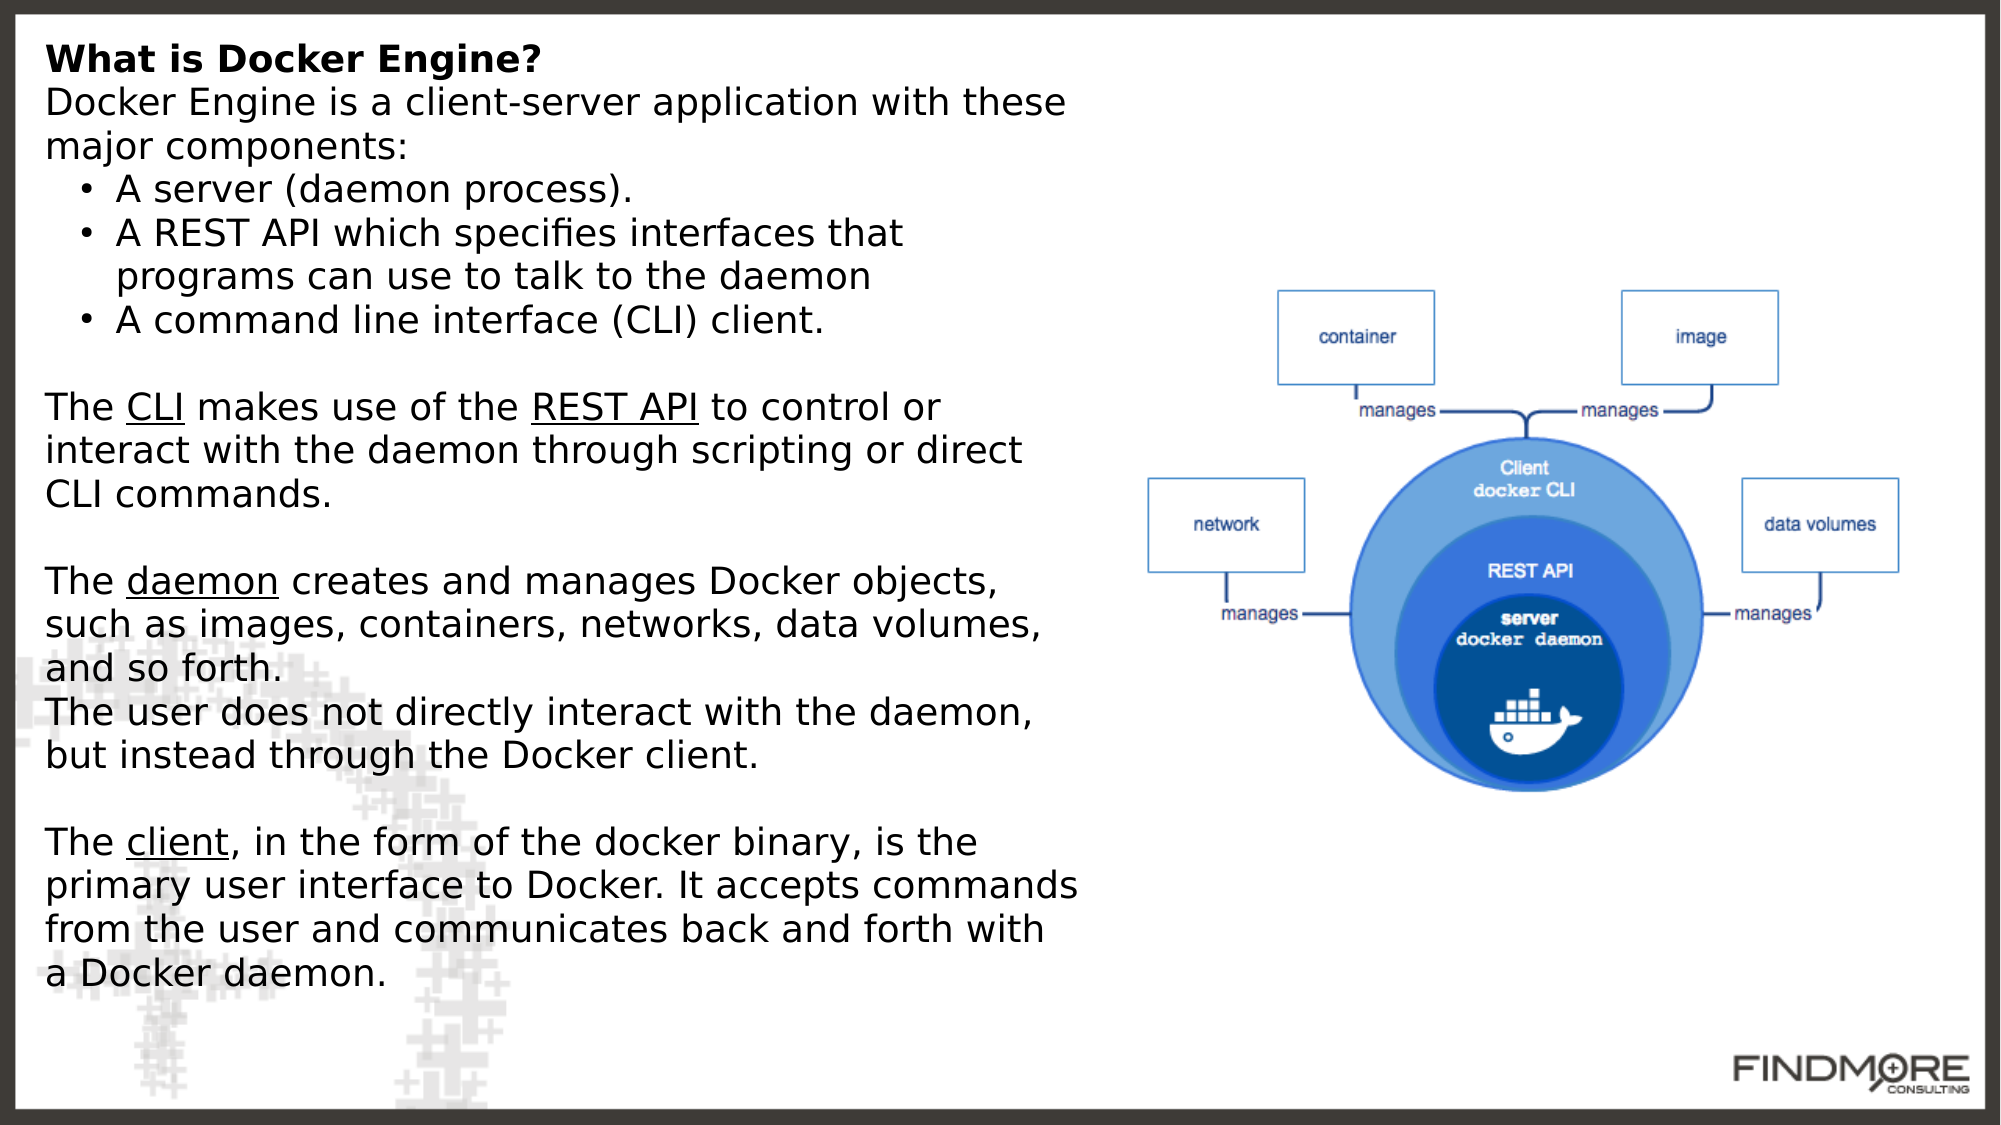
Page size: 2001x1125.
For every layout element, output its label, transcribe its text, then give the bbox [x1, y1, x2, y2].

text_box What is Docker Engine? Docker Engine is a client-server application with these major components: A server (daemon process). A REST API which specifies interfaces that programs can use to talk to the daemon A command line interface (CLI) client. The CLI makes use of the REST API to control or interact with the daemon through scripting or direct CLI commands. The daemon creates and manages Docker objects, such as images, containers, networks, data volumes, and so forth. The user does not directly interact with the daemon, but instead through the Docker client. The client, in the form of the docker binary, is the primary user interface to Docker. It accepts commands from the user and communicates back and forth with a Docker daemon. [30, 29, 1096, 1066]
picture [0, 0, 2001, 1125]
